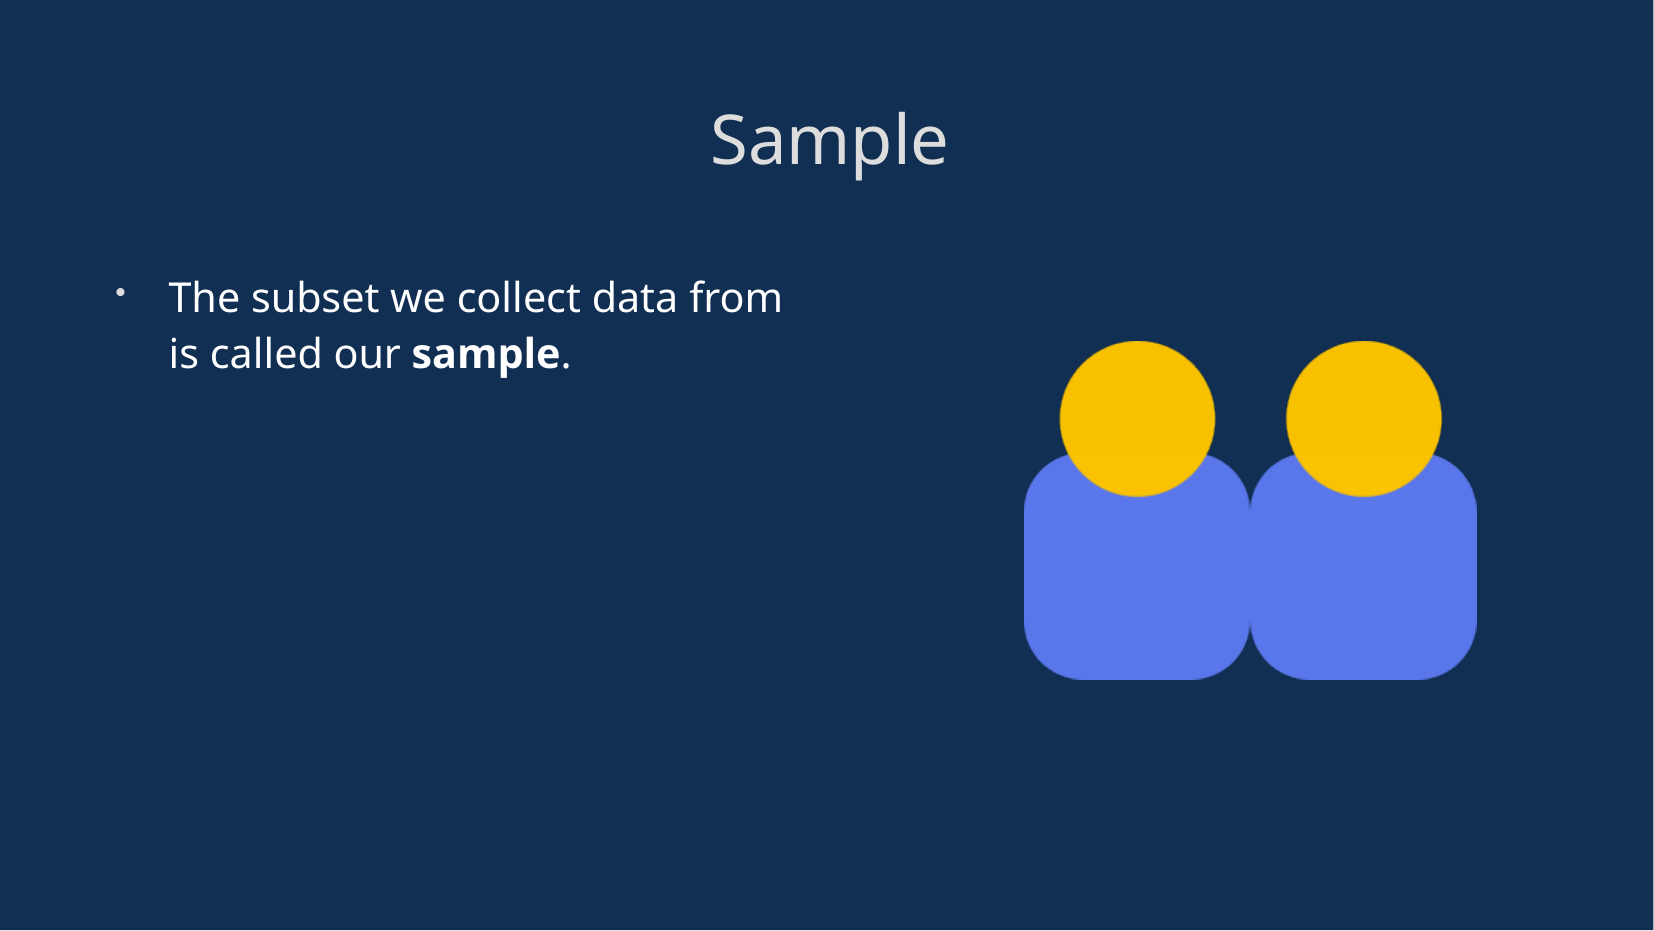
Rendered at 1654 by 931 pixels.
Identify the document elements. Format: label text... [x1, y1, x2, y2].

picture [1024, 341, 1477, 680]
list The subset we collect data from is called our sample. [97, 268, 813, 806]
title Sample [97, 56, 1563, 220]
